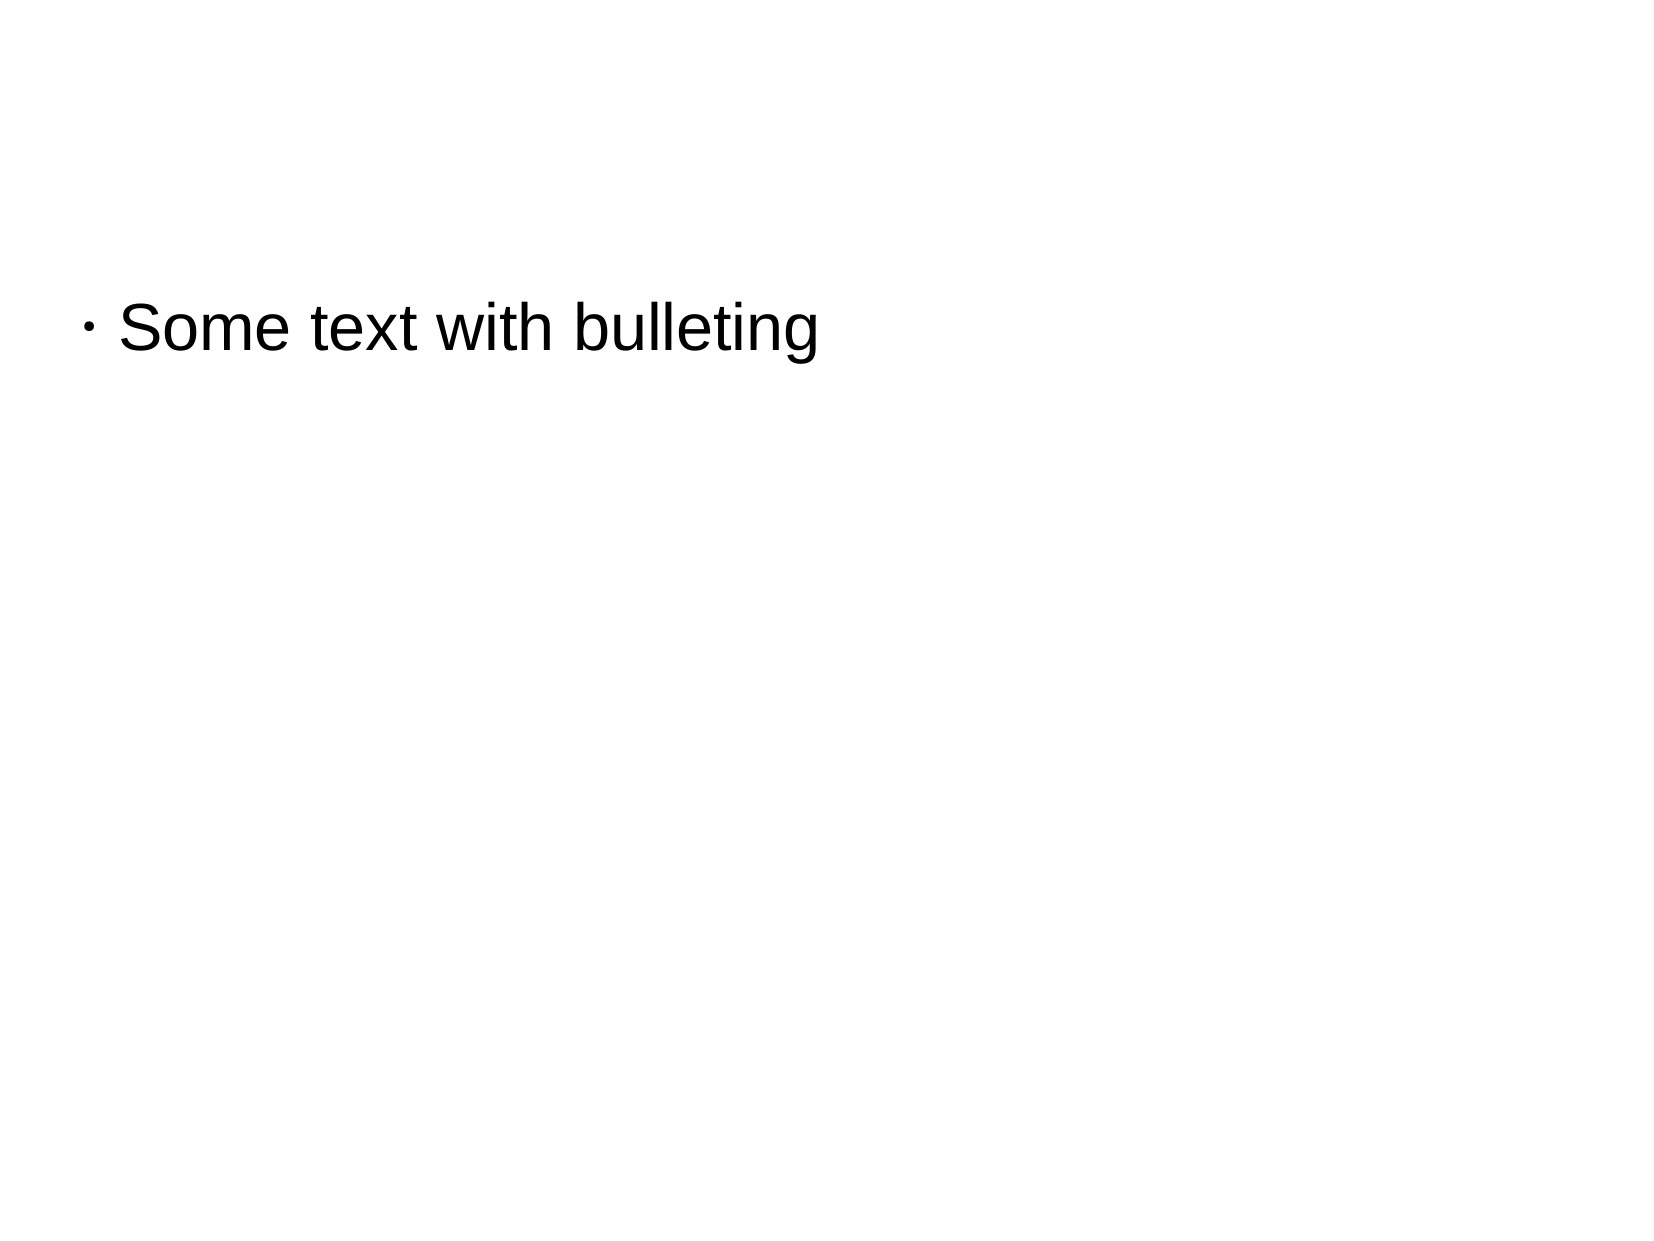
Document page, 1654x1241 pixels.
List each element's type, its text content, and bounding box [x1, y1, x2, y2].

subtitle Some text with bulleting [82, 290, 1571, 1010]
